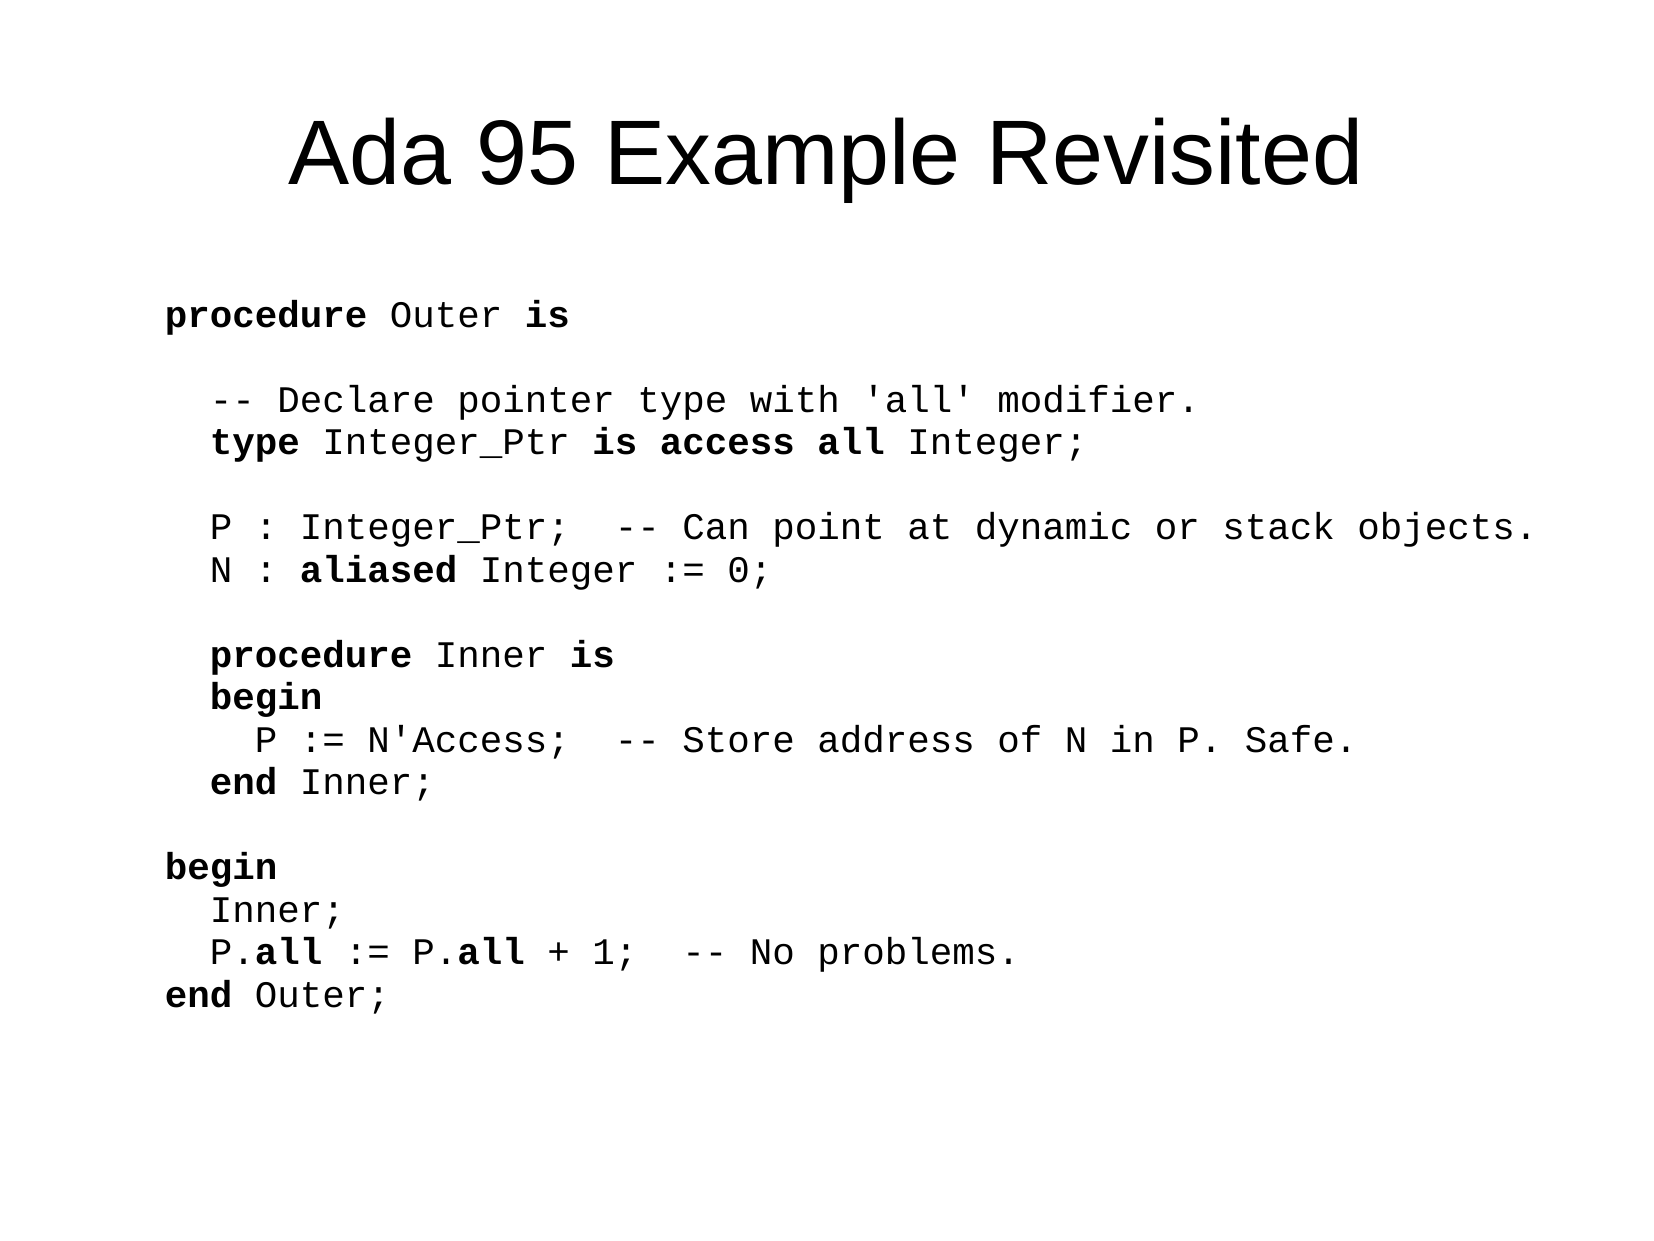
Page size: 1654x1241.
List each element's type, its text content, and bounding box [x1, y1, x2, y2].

title Ada 95 Example Revisited [82, 49, 1571, 257]
text_box procedure Outer is -- Declare pointer type with 'all' modifier. type Integer_Ptr is access all Integer; P : Integer_Ptr; -- Can point at dynamic or stack objects. N : aliased Integer := 0; procedure Inner is begin P := N'Access; -- Store address of N in P. Safe. end Inner; begin Inner; P.all := P.all + 1; -- No problems. end Outer; [150, 288, 1553, 1010]
